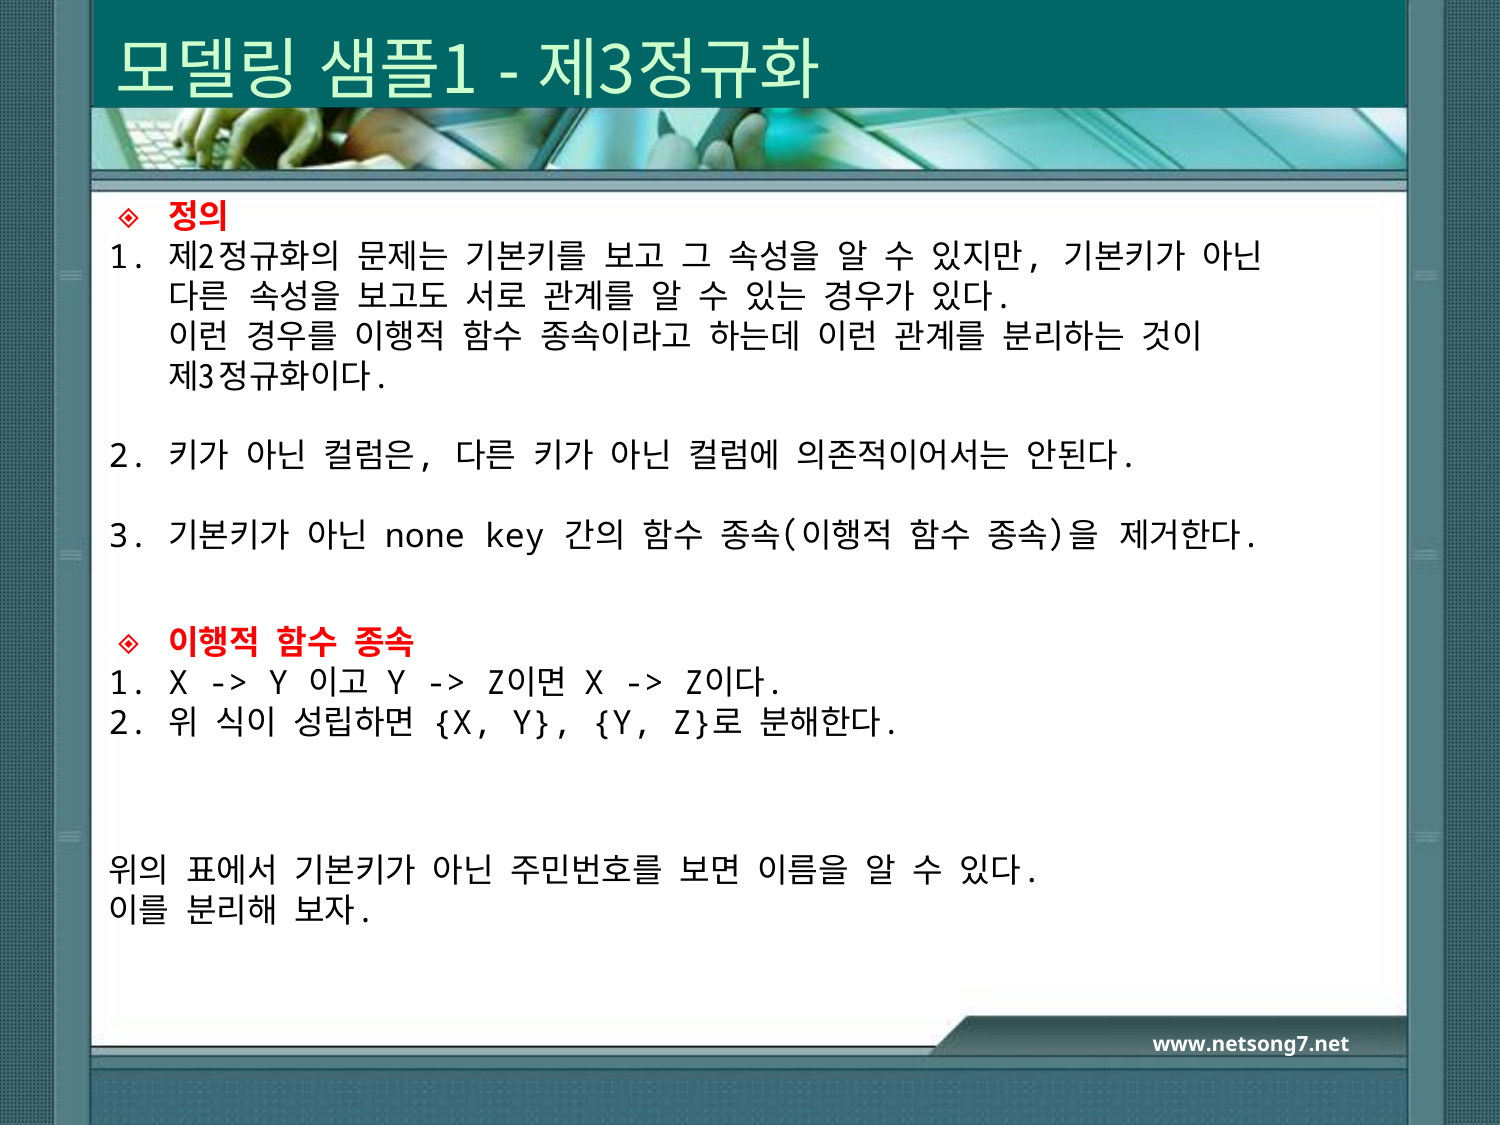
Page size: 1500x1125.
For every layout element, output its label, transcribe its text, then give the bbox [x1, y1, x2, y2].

title 모델링 샘플1 - 제3정규화 [100, 19, 1400, 102]
text_box www.netsong7.net [986, 1023, 1365, 1062]
text_box ◈ 정의 1. 제2정규화의 문제는 기본키를 보고 그 속성을 알 수 있지만, 기본키가 아닌 다른 속성을 보고도 서로 관계를 알 수 있는 경우가 있다. 이런 경우를 이행적 함수 종속이라고 하는데 이런 관계를 분리하는 것이 제3정규화이다. 2. 키가 아닌 컬럼은, 다른 키가 아닌 컬럼에 의존적이어서는 안된다. 3. 기본키가 아닌 none key 간의 함수 종속(이행적 함수 종속)을 제거한다. [93, 187, 1383, 563]
text_box ◈ 이행적 함수 종속 1. X -> Y 이고 Y -> Z이면 X -> Z이다. 2. 위 식이 성립하면 {X, Y}, {Y, Z}로 분해한다. [93, 613, 1383, 749]
text_box 위의 표에서 기본키가 아닌 주민번호를 보면 이름을 알 수 있다. 이를 분리해 보자. [93, 841, 1383, 937]
picture [0, 0, 1500, 1125]
